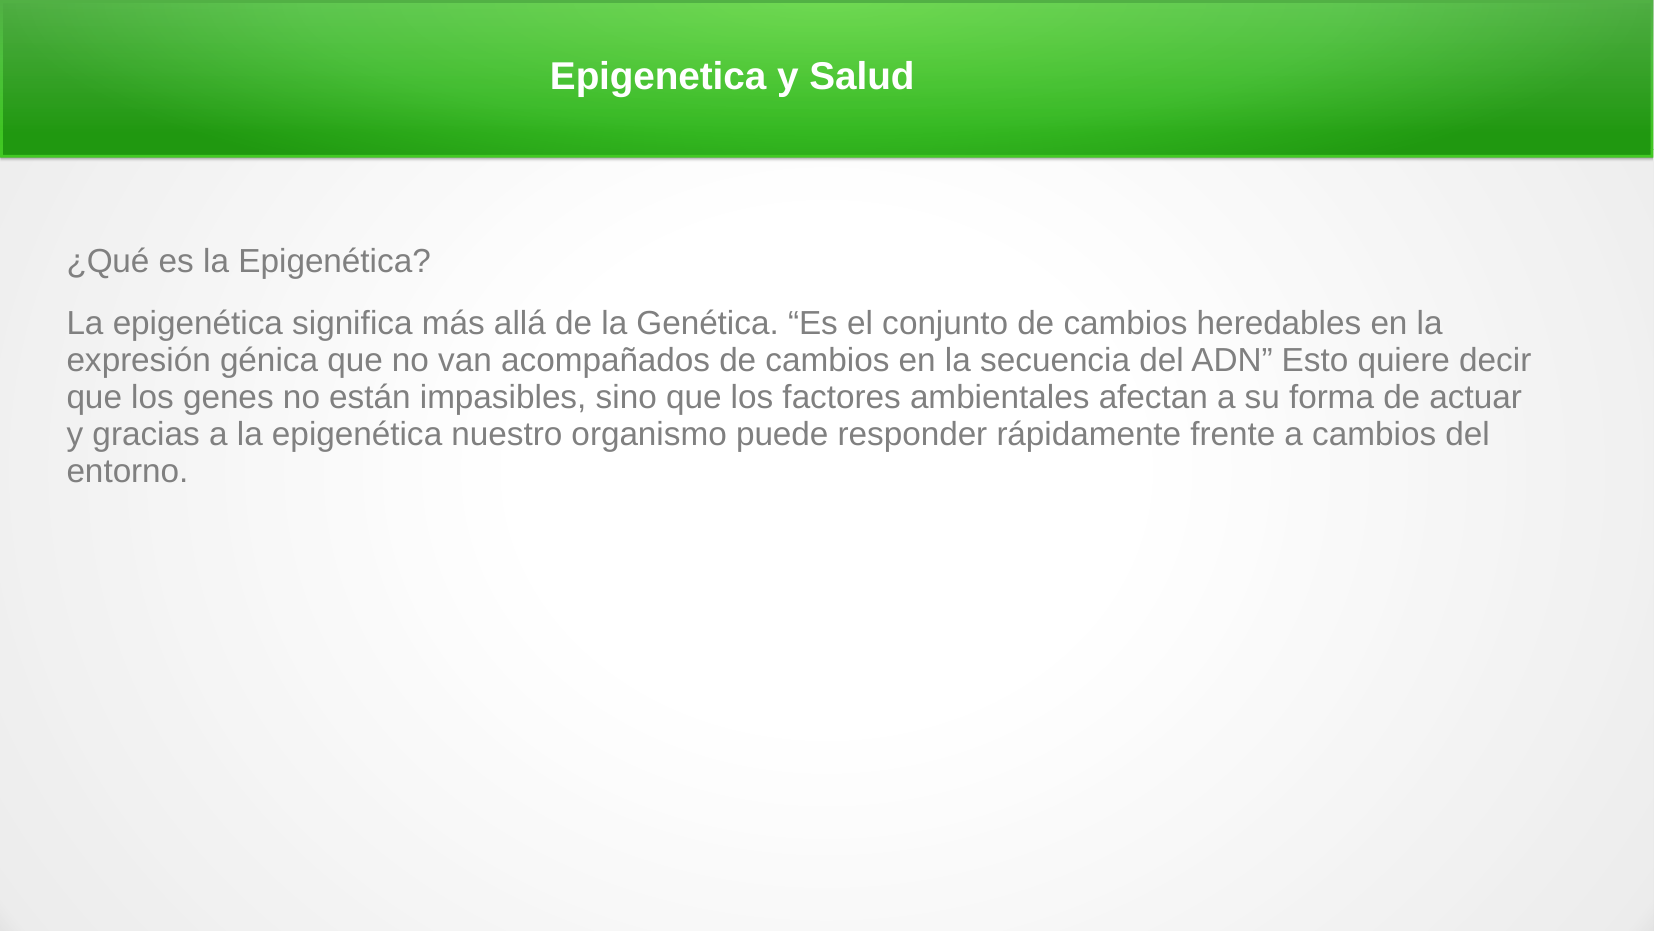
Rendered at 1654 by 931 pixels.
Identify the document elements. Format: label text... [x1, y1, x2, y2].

title Epigenetica y Salud [0, 35, 1477, 142]
text_box ¿Qué es la Epigenética? La epigenética significa más allá de la Genética. “Es el conjunto de cambios heredables en la expresión génica que no van acompañados de cambios en la secuencia del ADN” Esto quiere decir que los genes no están impasibles, sino que los factores ambientales afectan a su forma de actuar y gracias a la epigenética nuestro organismo puede responder rápidamente frente a cambios del entorno. [51, 235, 1571, 498]
